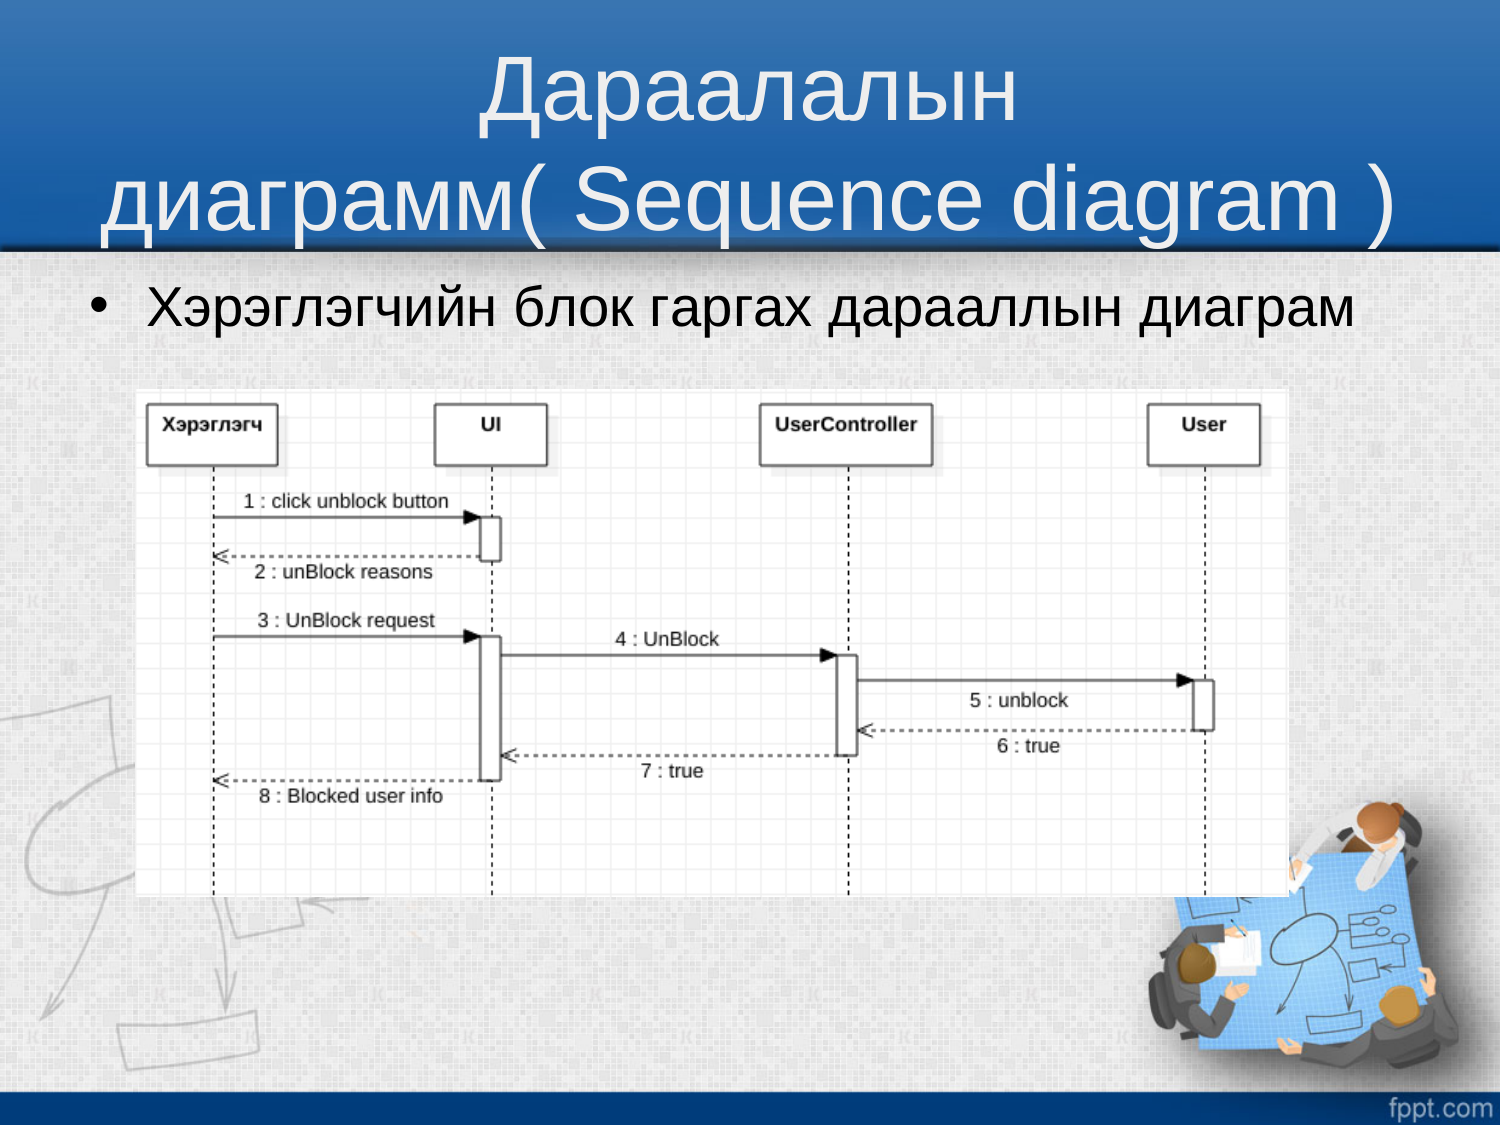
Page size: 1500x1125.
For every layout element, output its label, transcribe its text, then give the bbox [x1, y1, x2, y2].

picture [0, 0, 1500, 1125]
title Дараалалын диаграмм( Sequence diagram ) [75, 21, 1426, 257]
list Хэрэглэгчийн блок гаргах дарааллын диаграм [75, 262, 1426, 1005]
